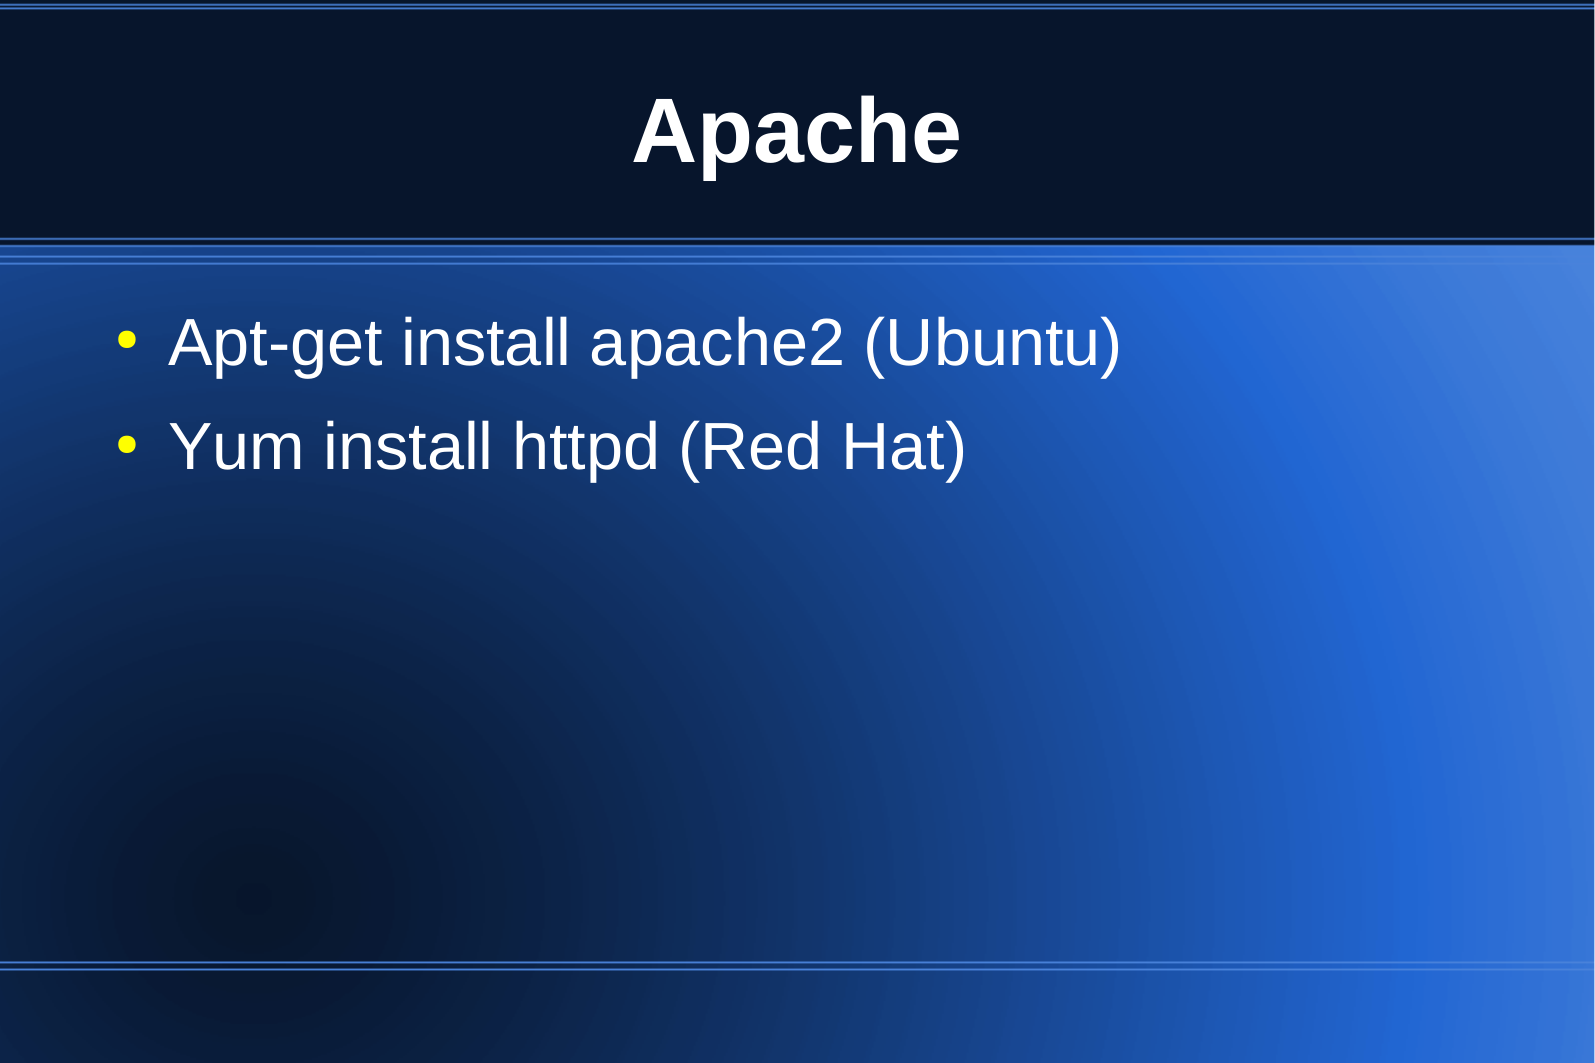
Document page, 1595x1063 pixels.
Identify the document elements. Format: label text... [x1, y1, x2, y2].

title Apache [79, 49, 1515, 213]
list Apt-get install apache2 (Ubuntu) Yum install httpd (Red Hat) [79, 304, 1515, 892]
picture [0, 0, 1595, 1063]
